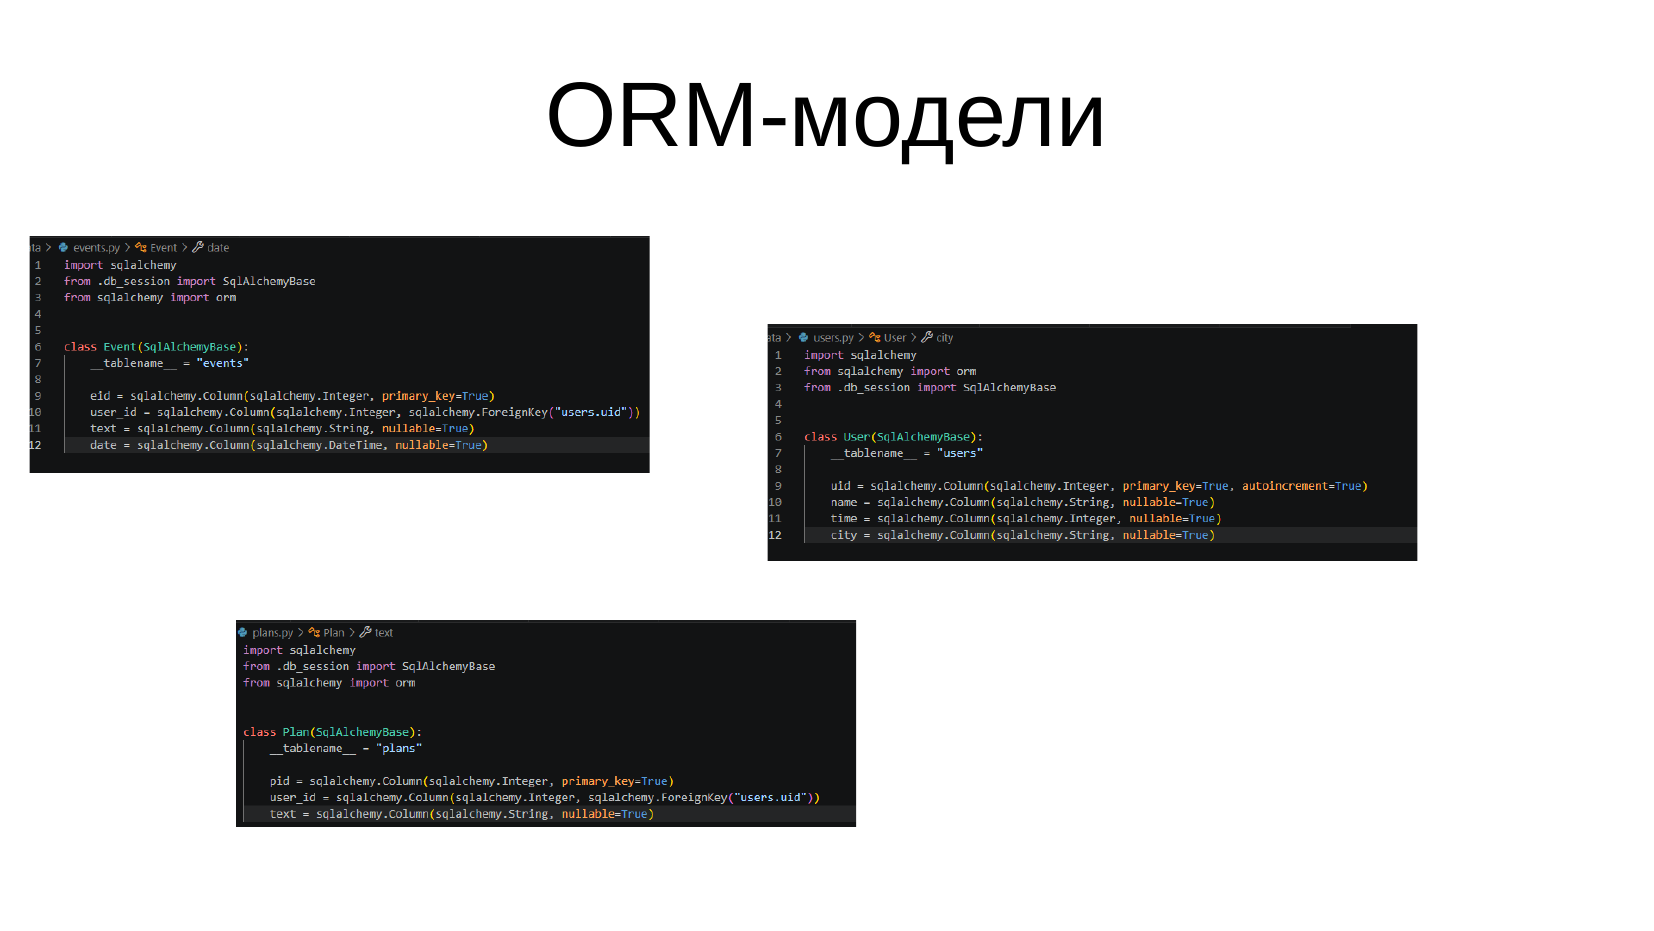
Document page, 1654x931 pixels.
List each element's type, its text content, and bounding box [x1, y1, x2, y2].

picture [767, 324, 1418, 561]
picture [29, 236, 650, 473]
title ORM-модели [82, 37, 1571, 193]
picture [236, 620, 857, 827]
